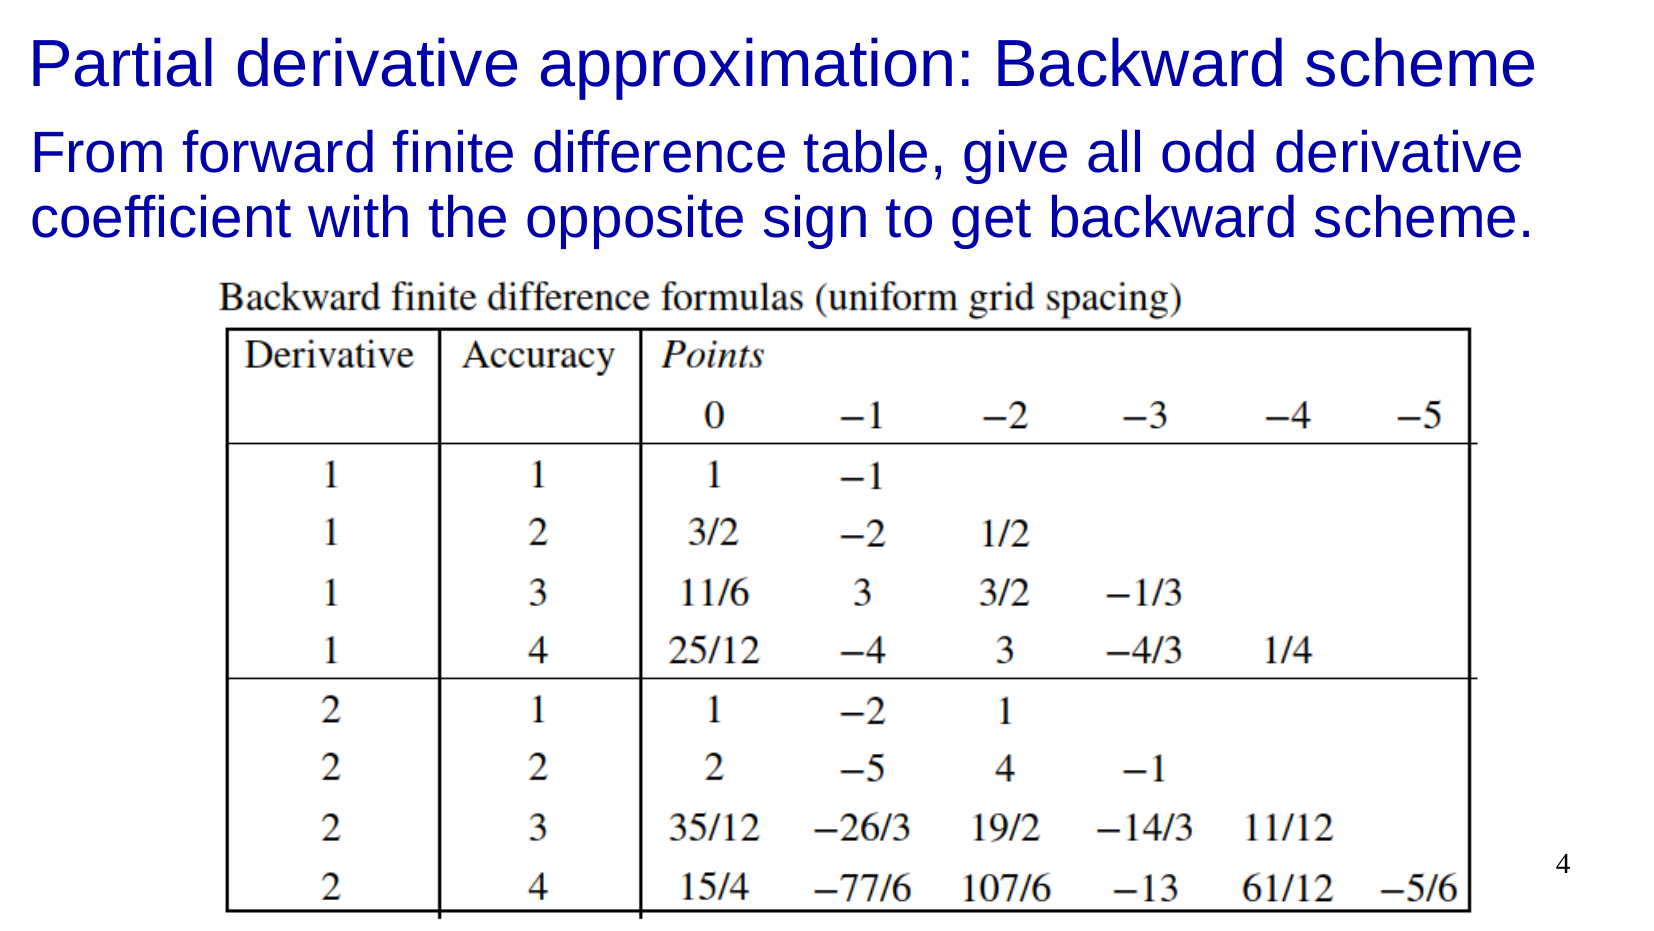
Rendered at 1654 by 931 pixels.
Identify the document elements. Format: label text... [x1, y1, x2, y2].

title Partial derivative approximation: Backward scheme [28, 21, 1626, 106]
list From forward finite difference table, give all odd derivative coefficient with the opposite sign to get backward scheme. [30, 120, 1645, 916]
picture [210, 272, 1481, 924]
